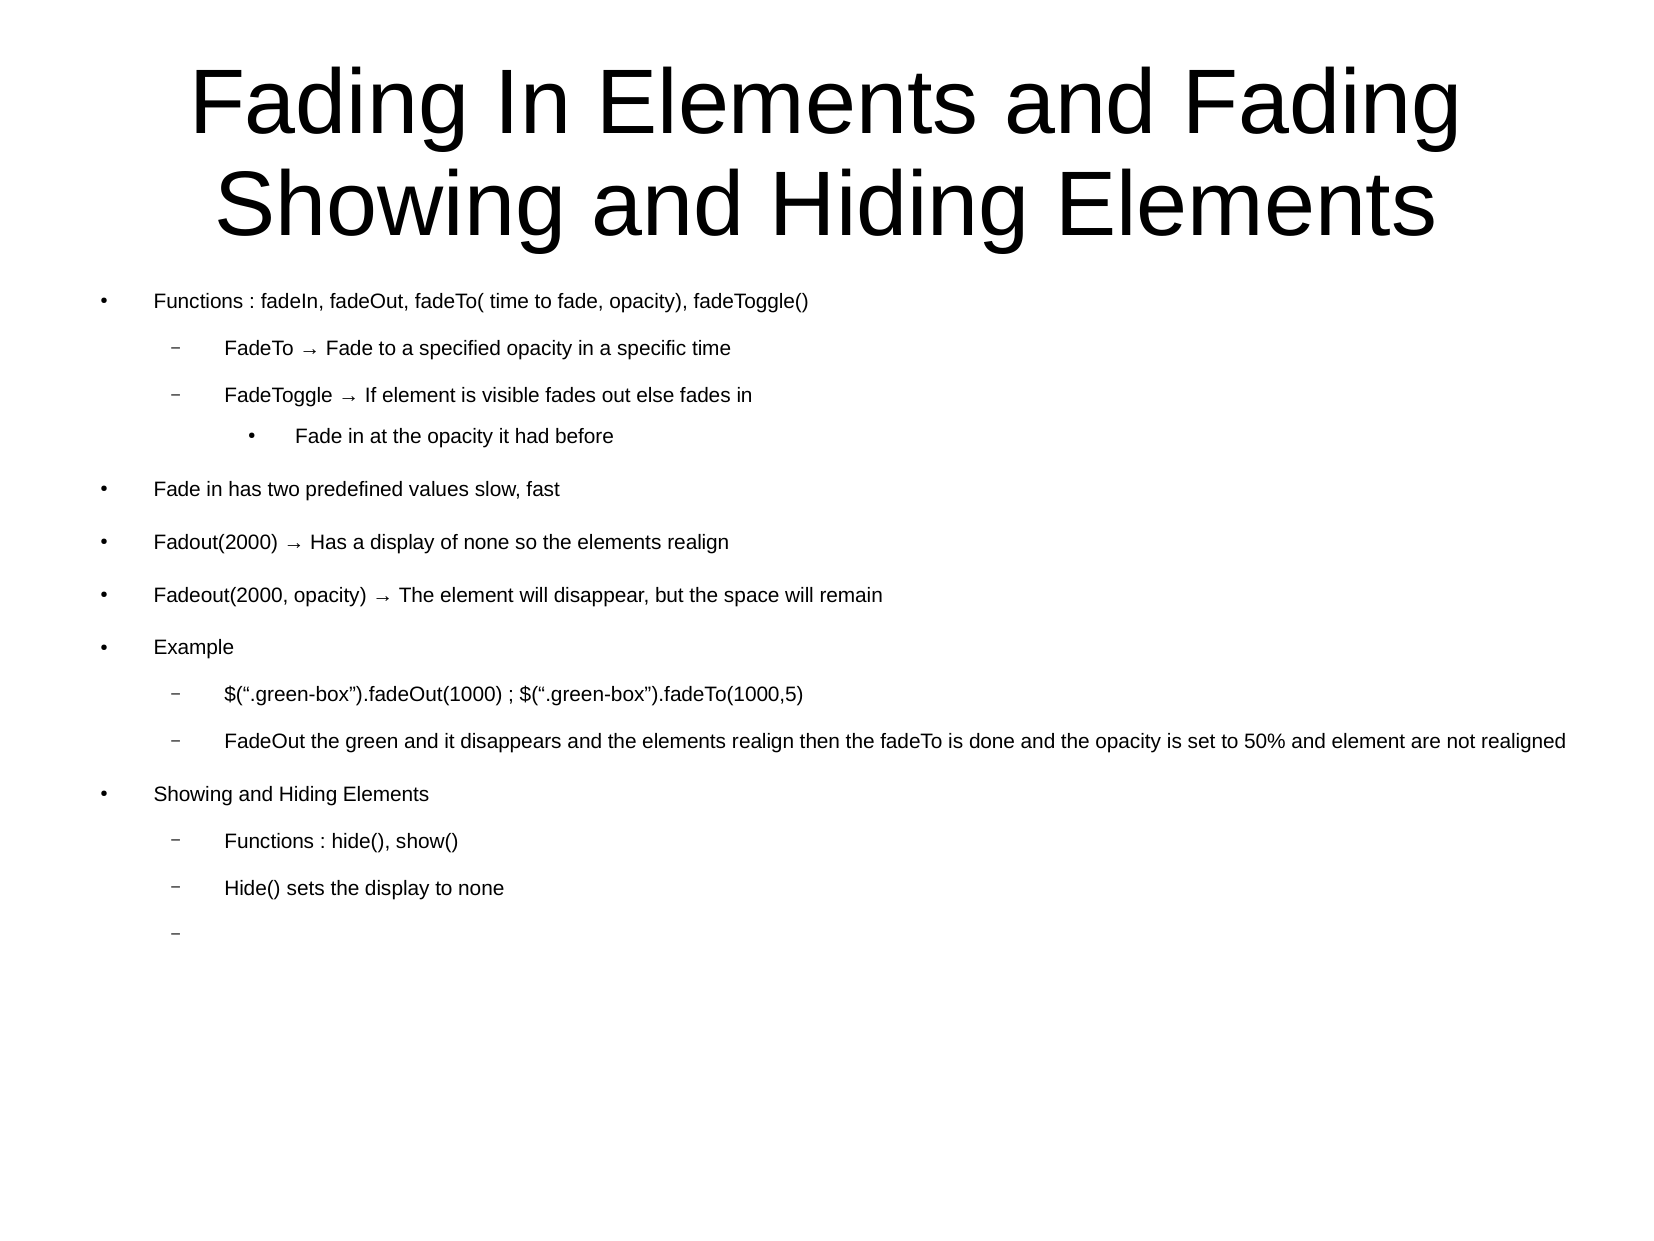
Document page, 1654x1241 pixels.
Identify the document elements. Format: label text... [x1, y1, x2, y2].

title Fading In Elements and Fading Showing and Hiding Elements [82, 49, 1571, 257]
list Functions : fadeIn, fadeOut, fadeTo( time to fade, opacity), fadeToggle() FadeTo → Fade to a specified opacity in a specific time FadeToggle → If element is visible fades out else fades in Fade in at the opacity it had before Fade in has two predefined values slow, fast Fadout(2000) → Has a display of none so the elements realign Fadeout(2000, opacity) → The element will disappear, but the space will remain Example $(“.green-box”).fadeOut(1000) ; $(“.green-box”).fadeTo(1000,5) FadeOut the green and it disappears and the elements realign then the fadeTo is done and the opacity is set to 50% and element are not realigned Showing and Hiding Elements Functions : hide(), show() Hide() sets the display to none [82, 290, 1576, 1216]
